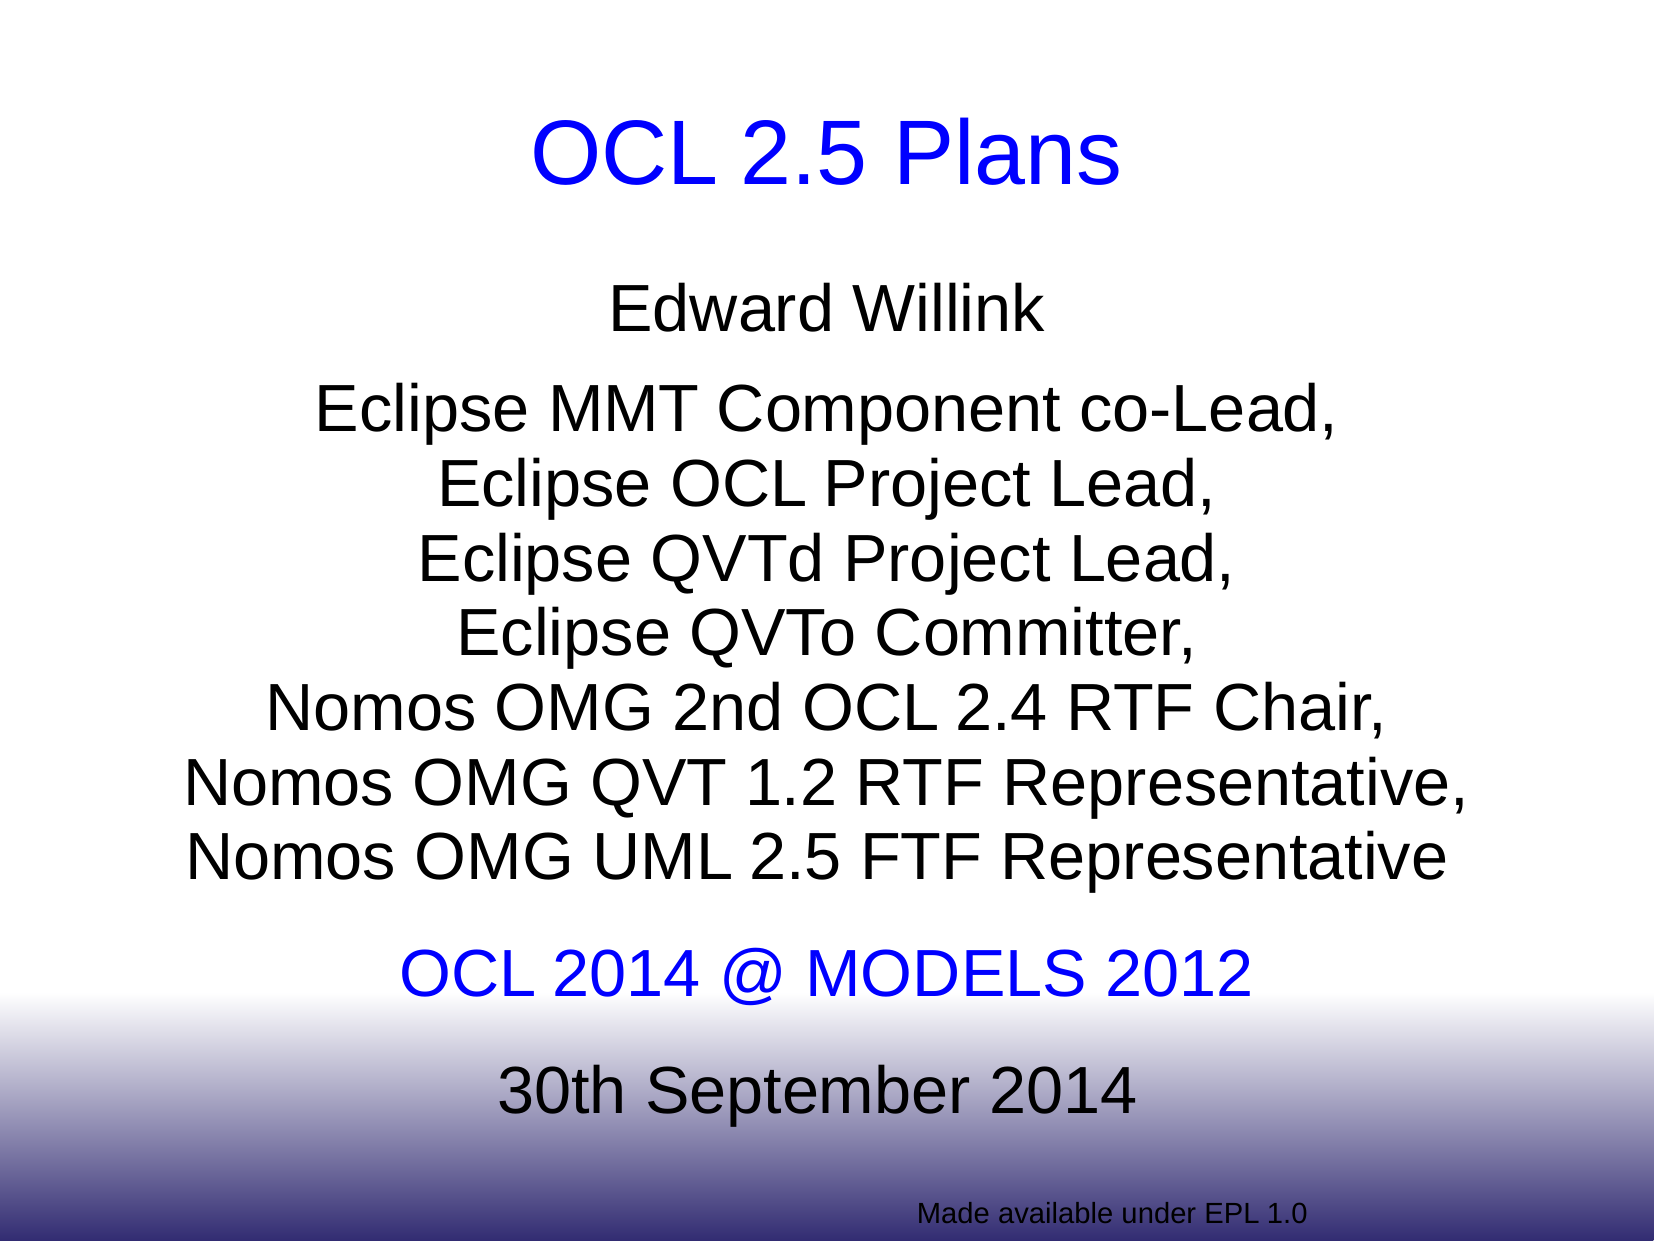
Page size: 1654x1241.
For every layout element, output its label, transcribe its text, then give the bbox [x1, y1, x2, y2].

title OCL 2.5 Plans [82, 56, 1571, 250]
subtitle Edward Willink Eclipse MMT Component co-Lead, Eclipse OCL Project Lead, Eclipse QVTd Project Lead, Eclipse QVTo Committer, Nomos OMG 2nd OCL 2.4 RTF Chair, Nomos OMG QVT 1.2 RTF Representative, Nomos OMG UML 2.5 FTF Representative OCL 2014 @ MODELS 2012 30th September 2014 [82, 270, 1571, 1129]
